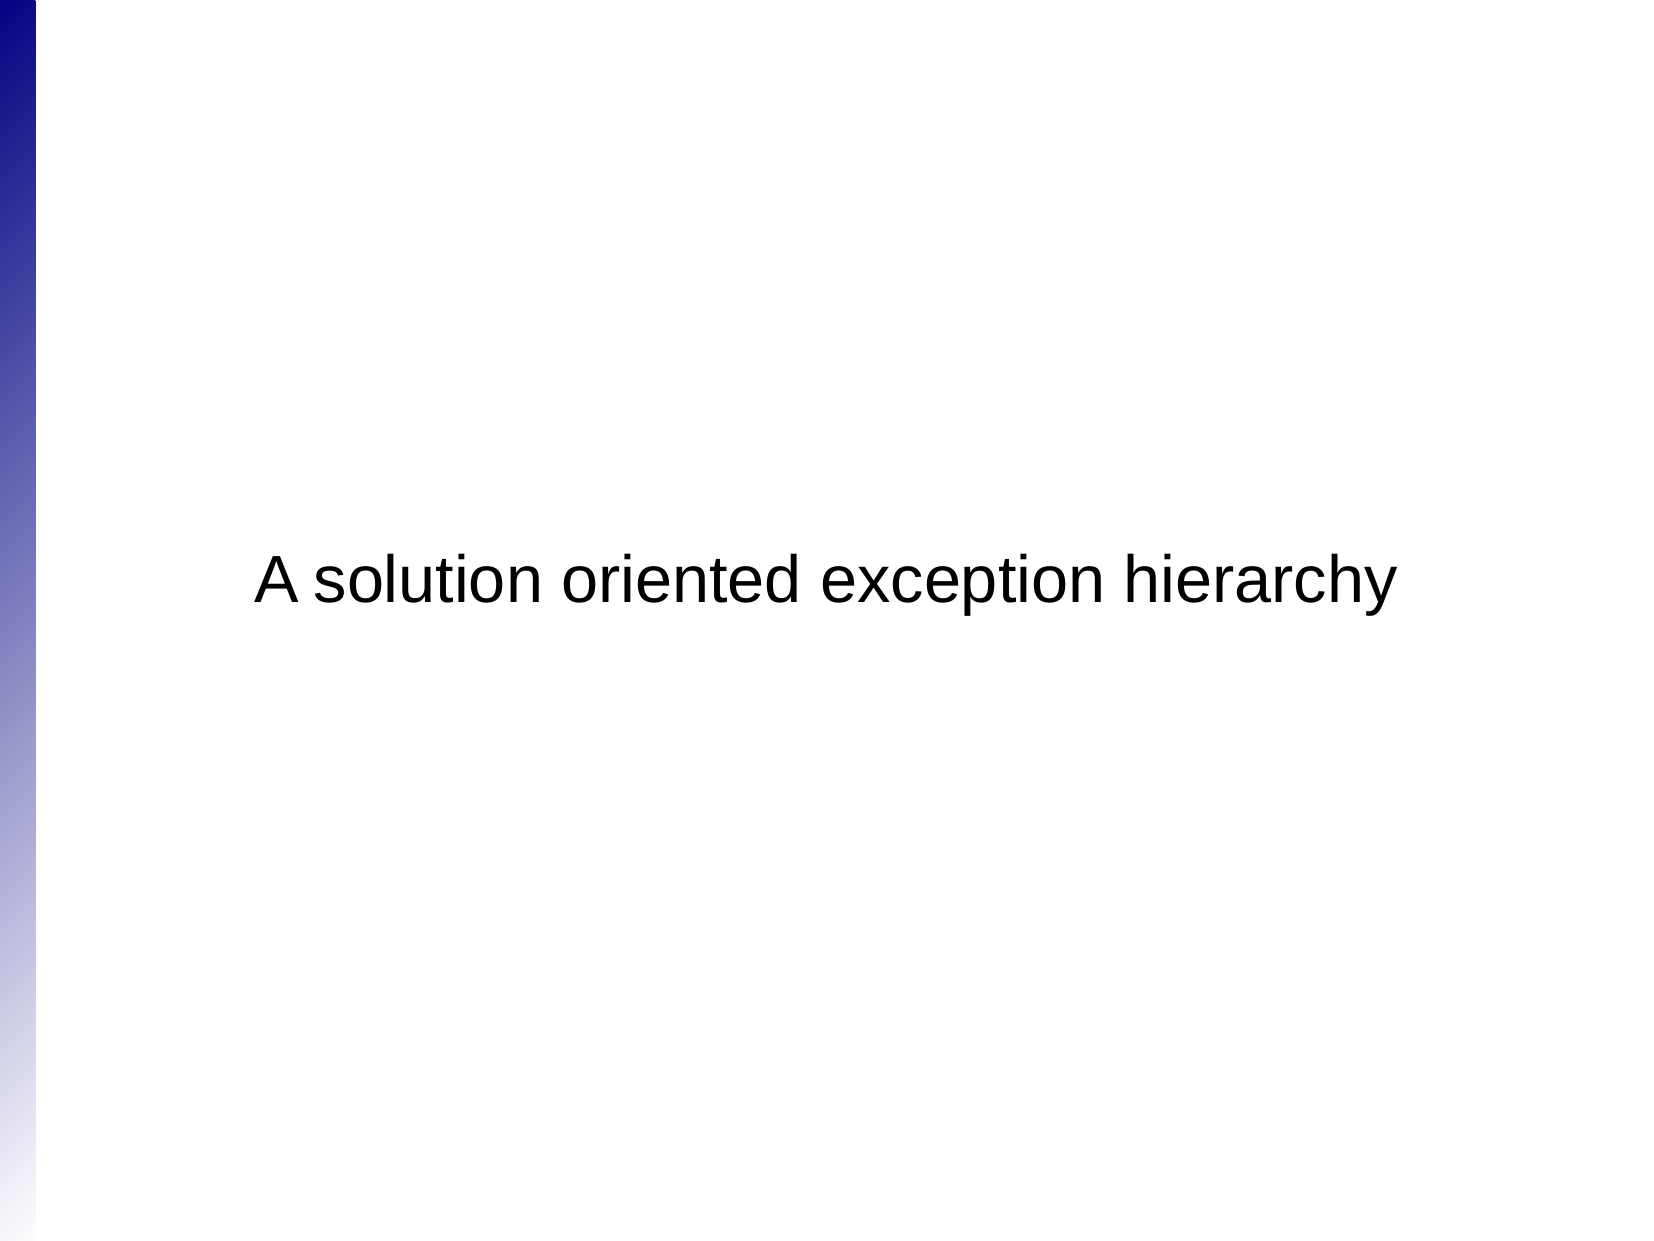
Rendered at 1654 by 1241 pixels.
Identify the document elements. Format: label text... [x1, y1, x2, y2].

subtitle A solution oriented exception hierarchy [82, 49, 1571, 1109]
